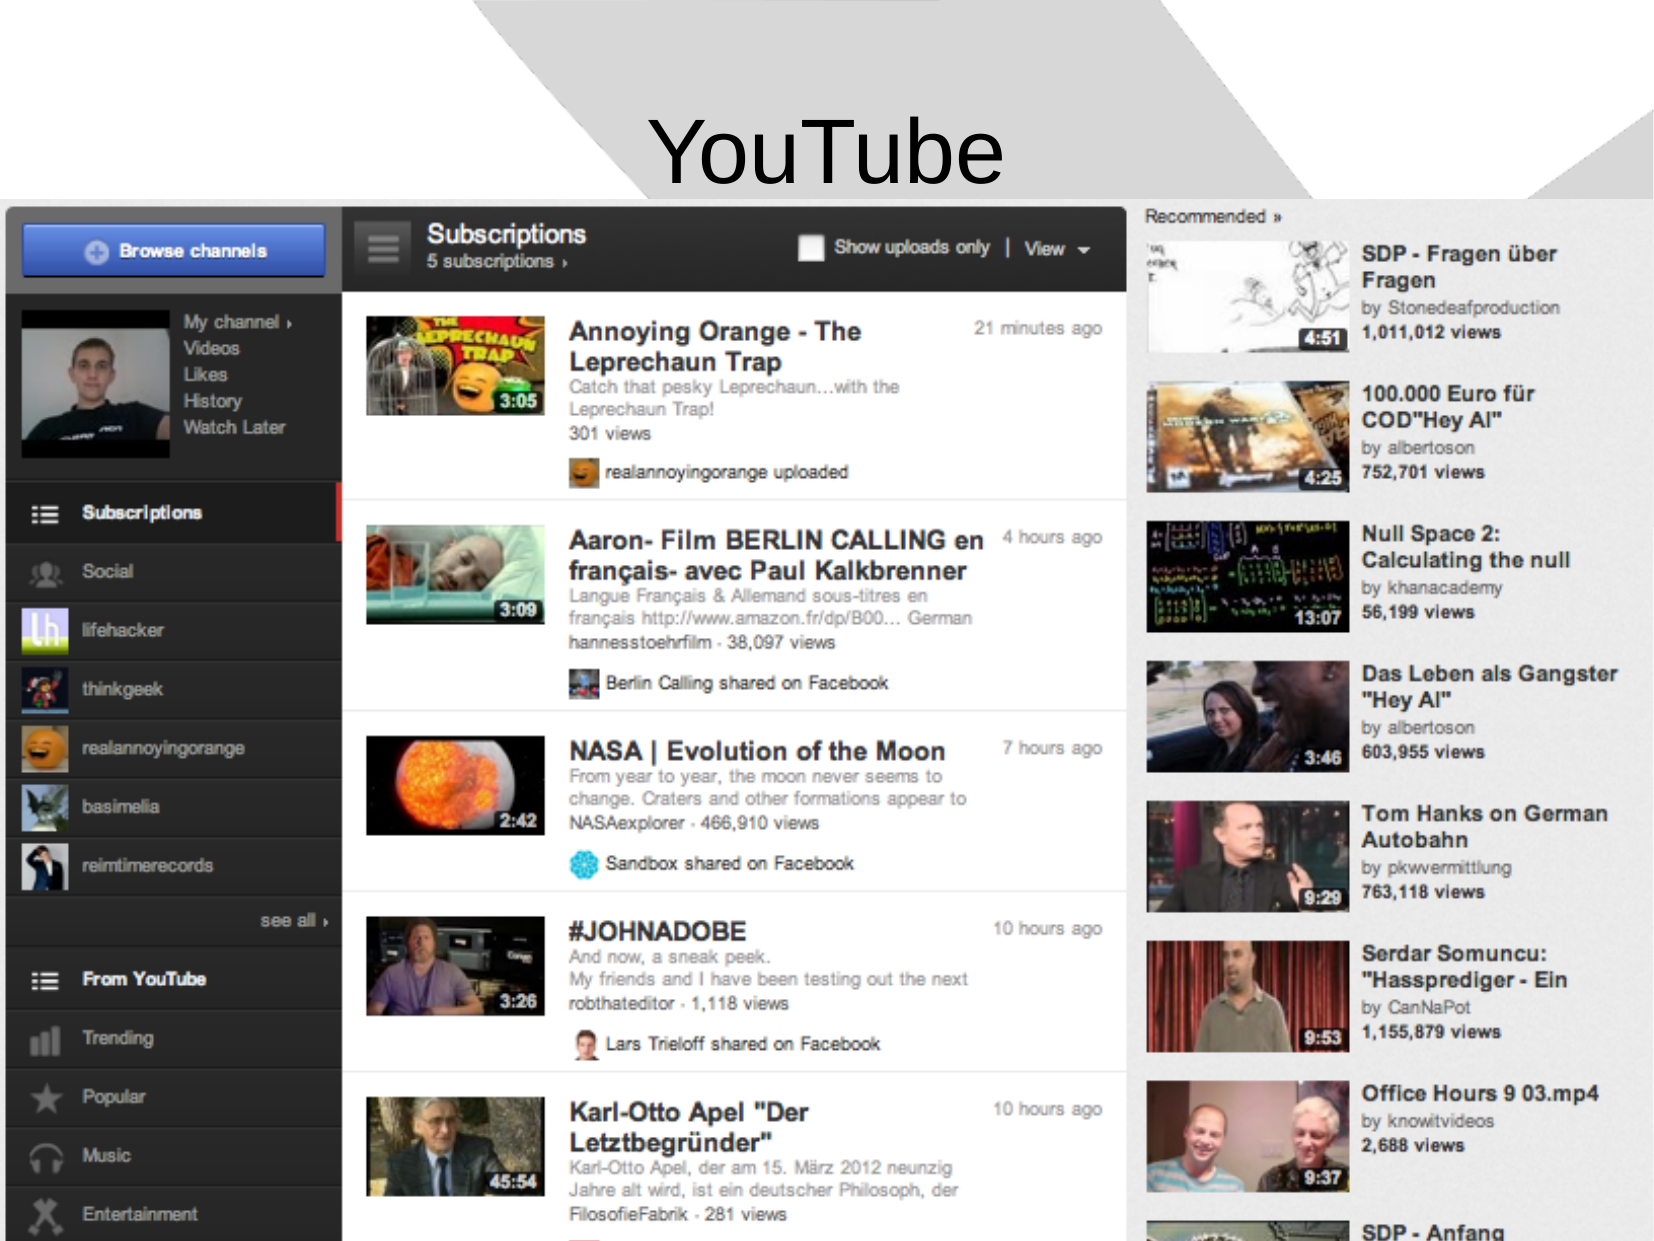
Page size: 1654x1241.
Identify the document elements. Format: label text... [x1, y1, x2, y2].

picture [0, 0, 1654, 1241]
title YouTube [82, 49, 1571, 199]
